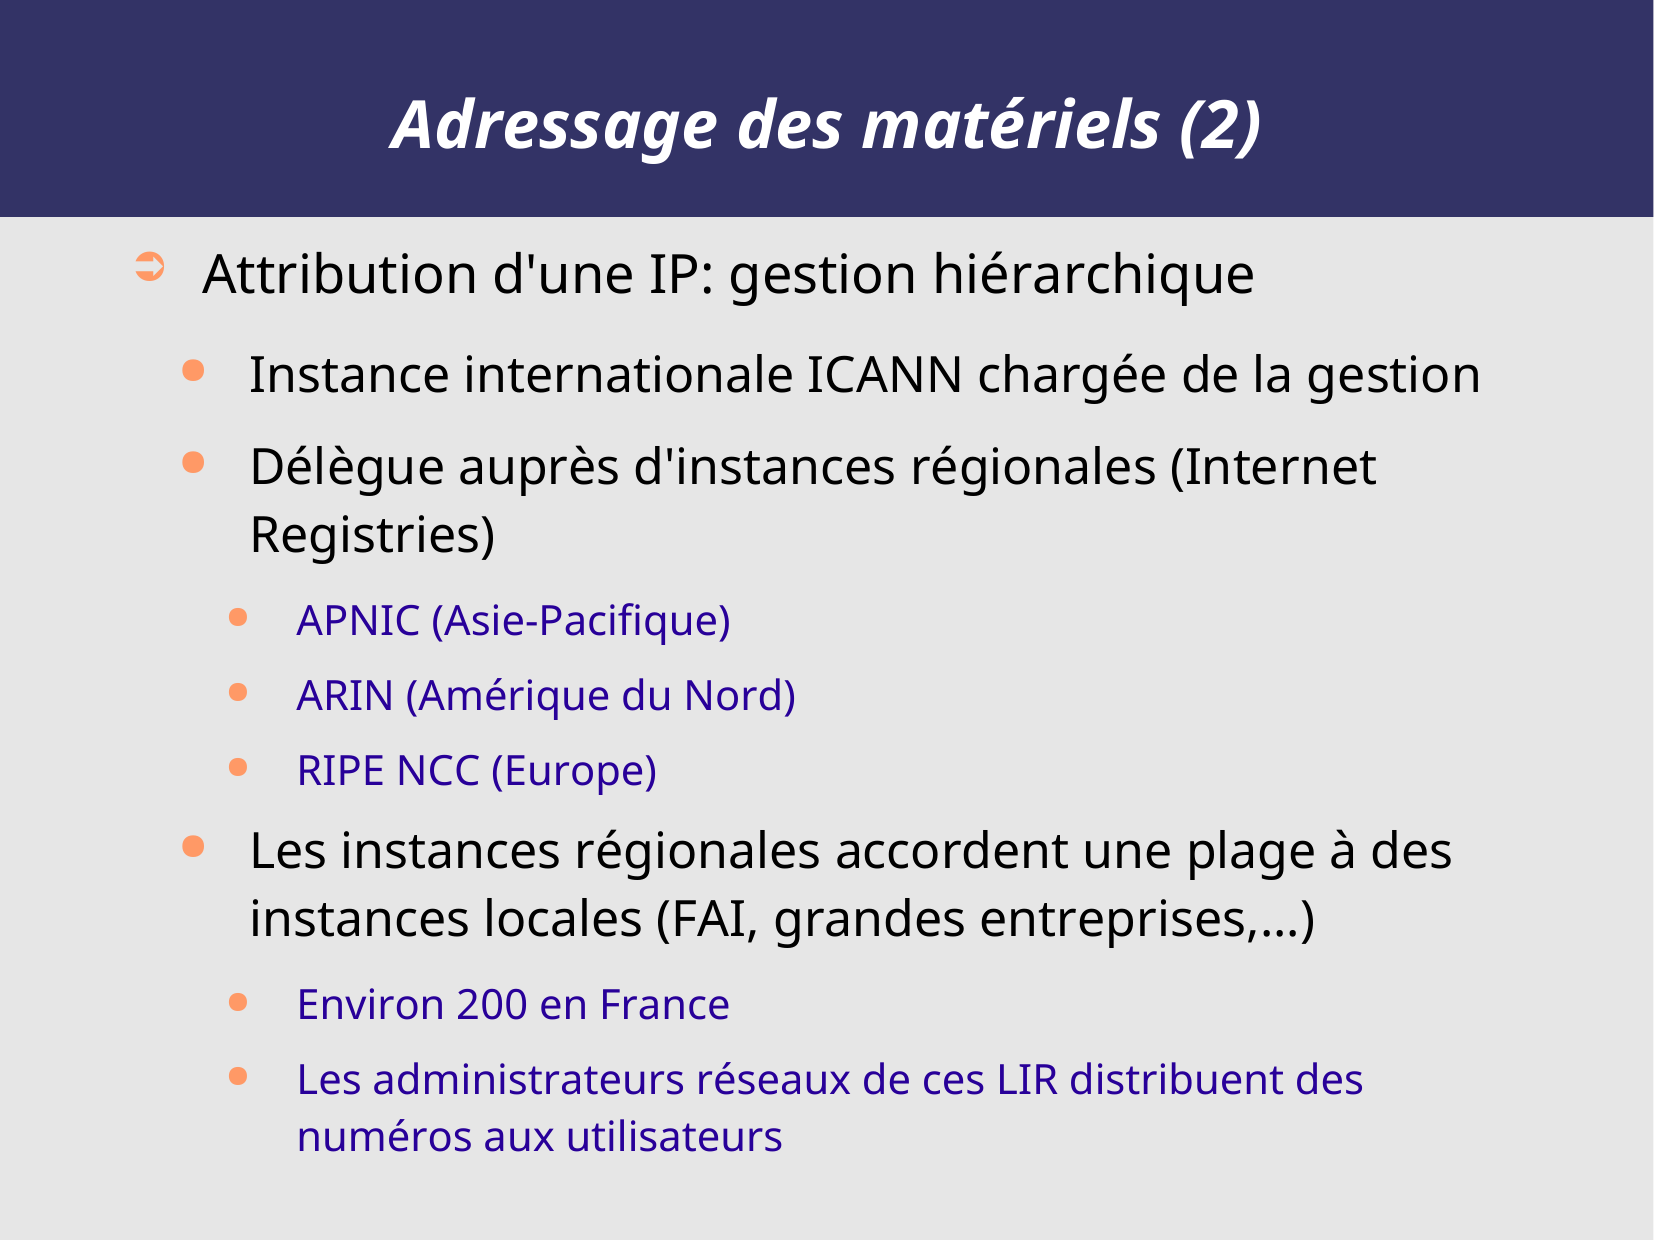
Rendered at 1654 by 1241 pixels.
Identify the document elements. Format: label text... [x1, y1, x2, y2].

list Attribution d'une IP: gestion hiérarchique Instance internationale ICANN chargée de la gestion Délègue auprès d'instances régionales (Internet Registries) APNIC (Asie-Pacifique) ARIN (Amérique du Nord) RIPE NCC (Europe) Les instances régionales accordent une plage à des instances locales (FAI, grandes entreprises,...) Environ 200 en France Les administrateurs réseaux de ces LIR distribuent des numéros aux utilisateurs [119, 235, 1532, 1110]
title Adressage des matériels (2) [121, 19, 1534, 227]
